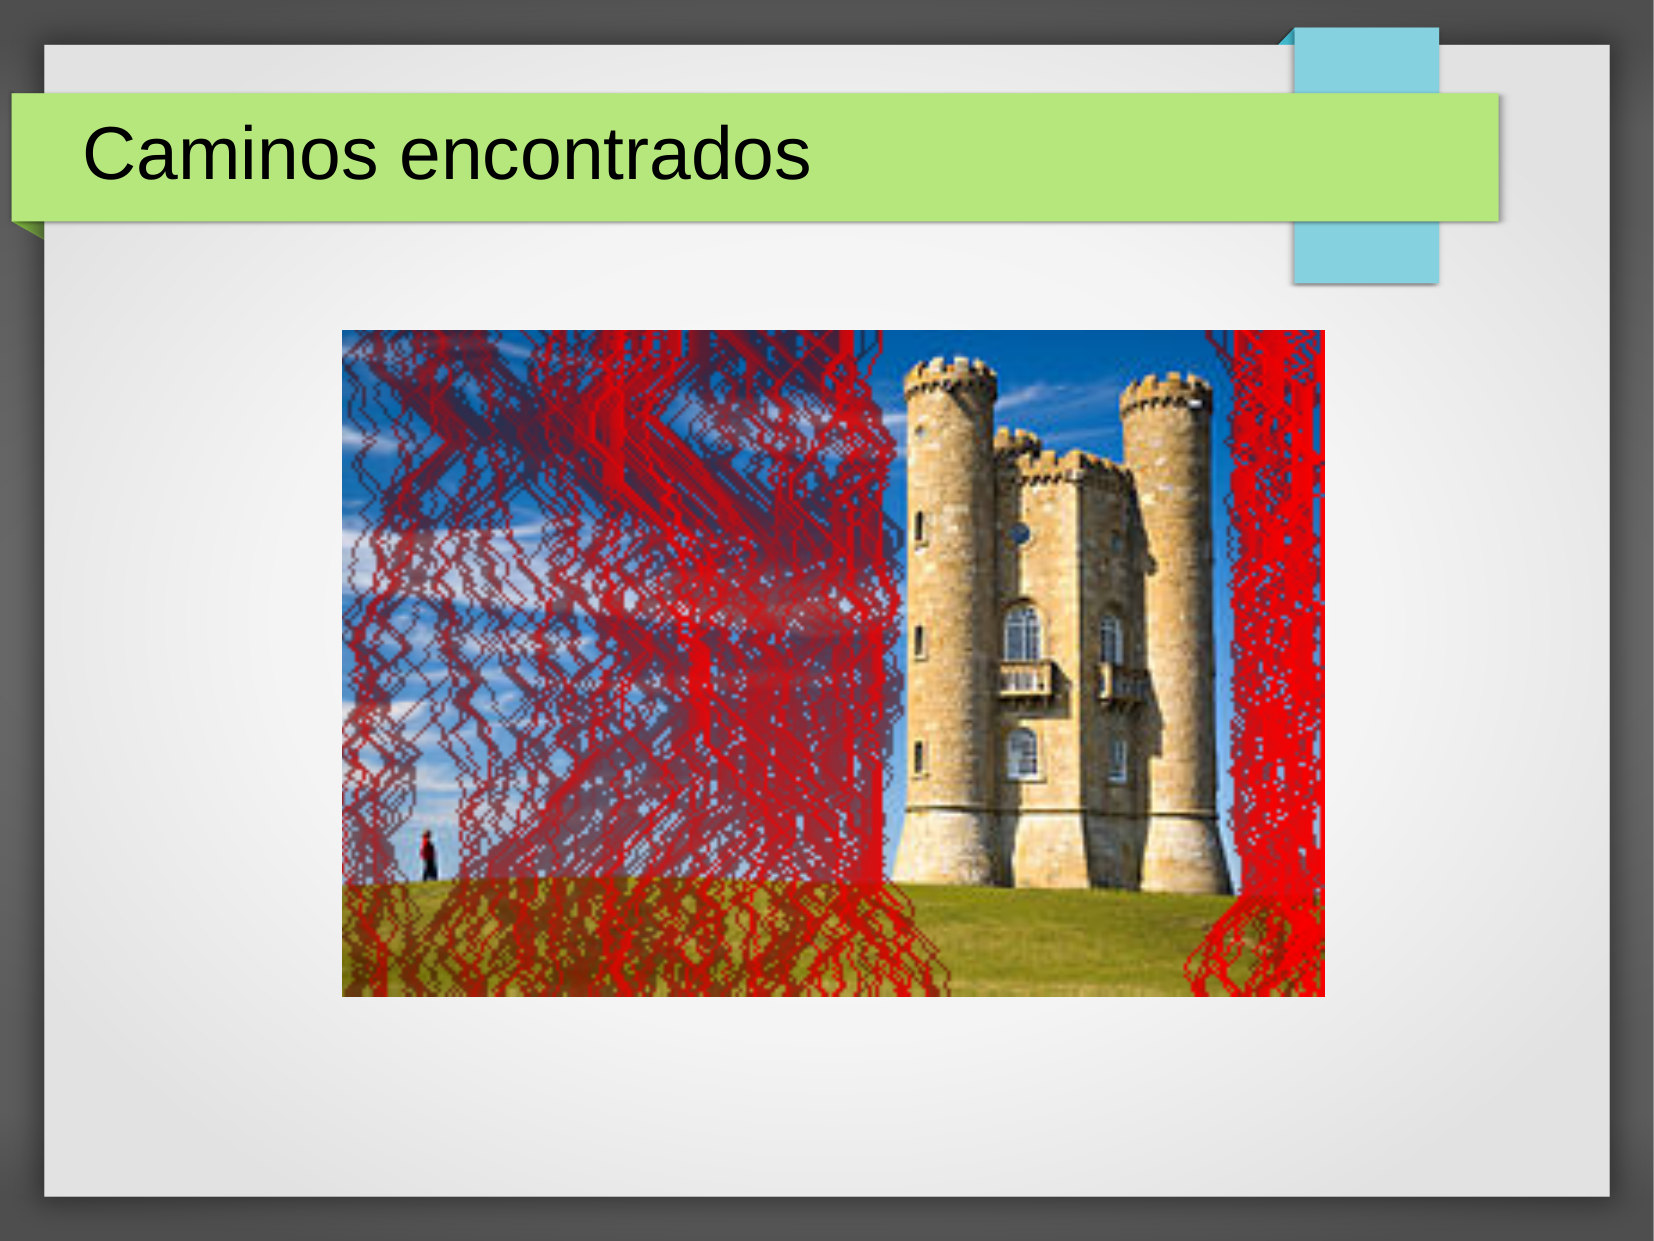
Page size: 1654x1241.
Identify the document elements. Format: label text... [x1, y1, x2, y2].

title Caminos encontrados [82, 94, 1264, 213]
picture [0, 0, 1654, 1241]
